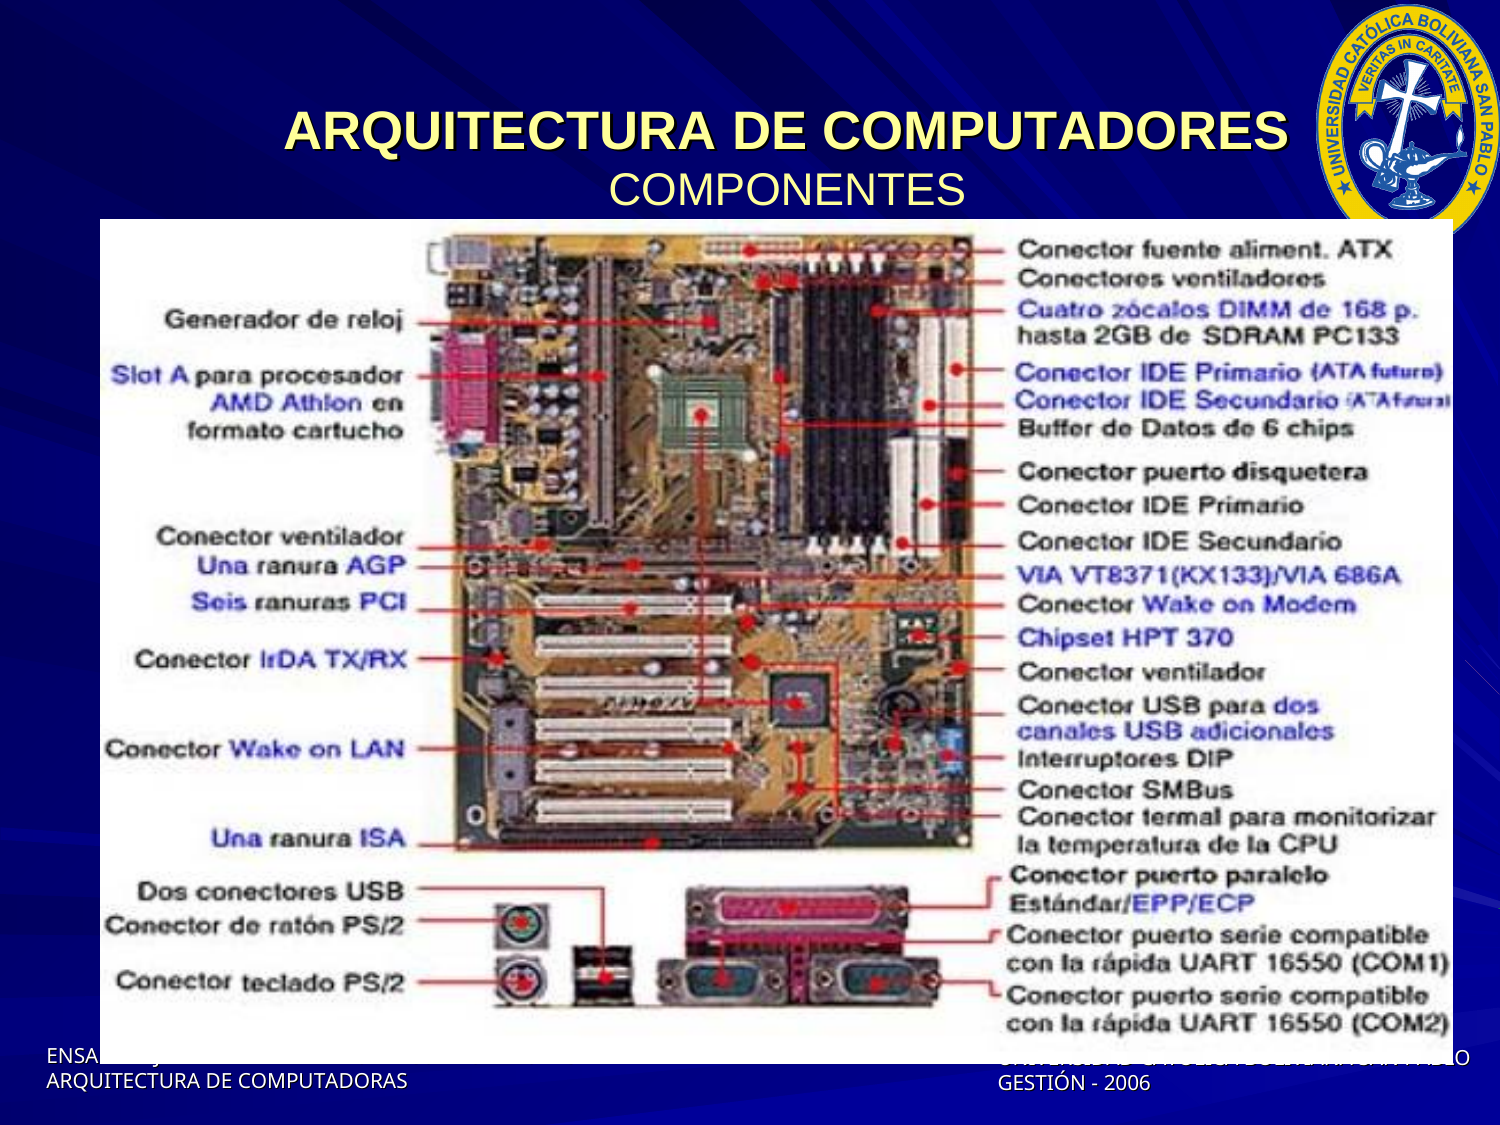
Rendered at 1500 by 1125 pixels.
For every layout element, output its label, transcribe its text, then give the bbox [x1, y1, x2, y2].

text_box ARQUITECTURA DE COMPUTADORES COMPONENTES [112, 78, 1463, 232]
picture [100, 4, 1500, 1064]
